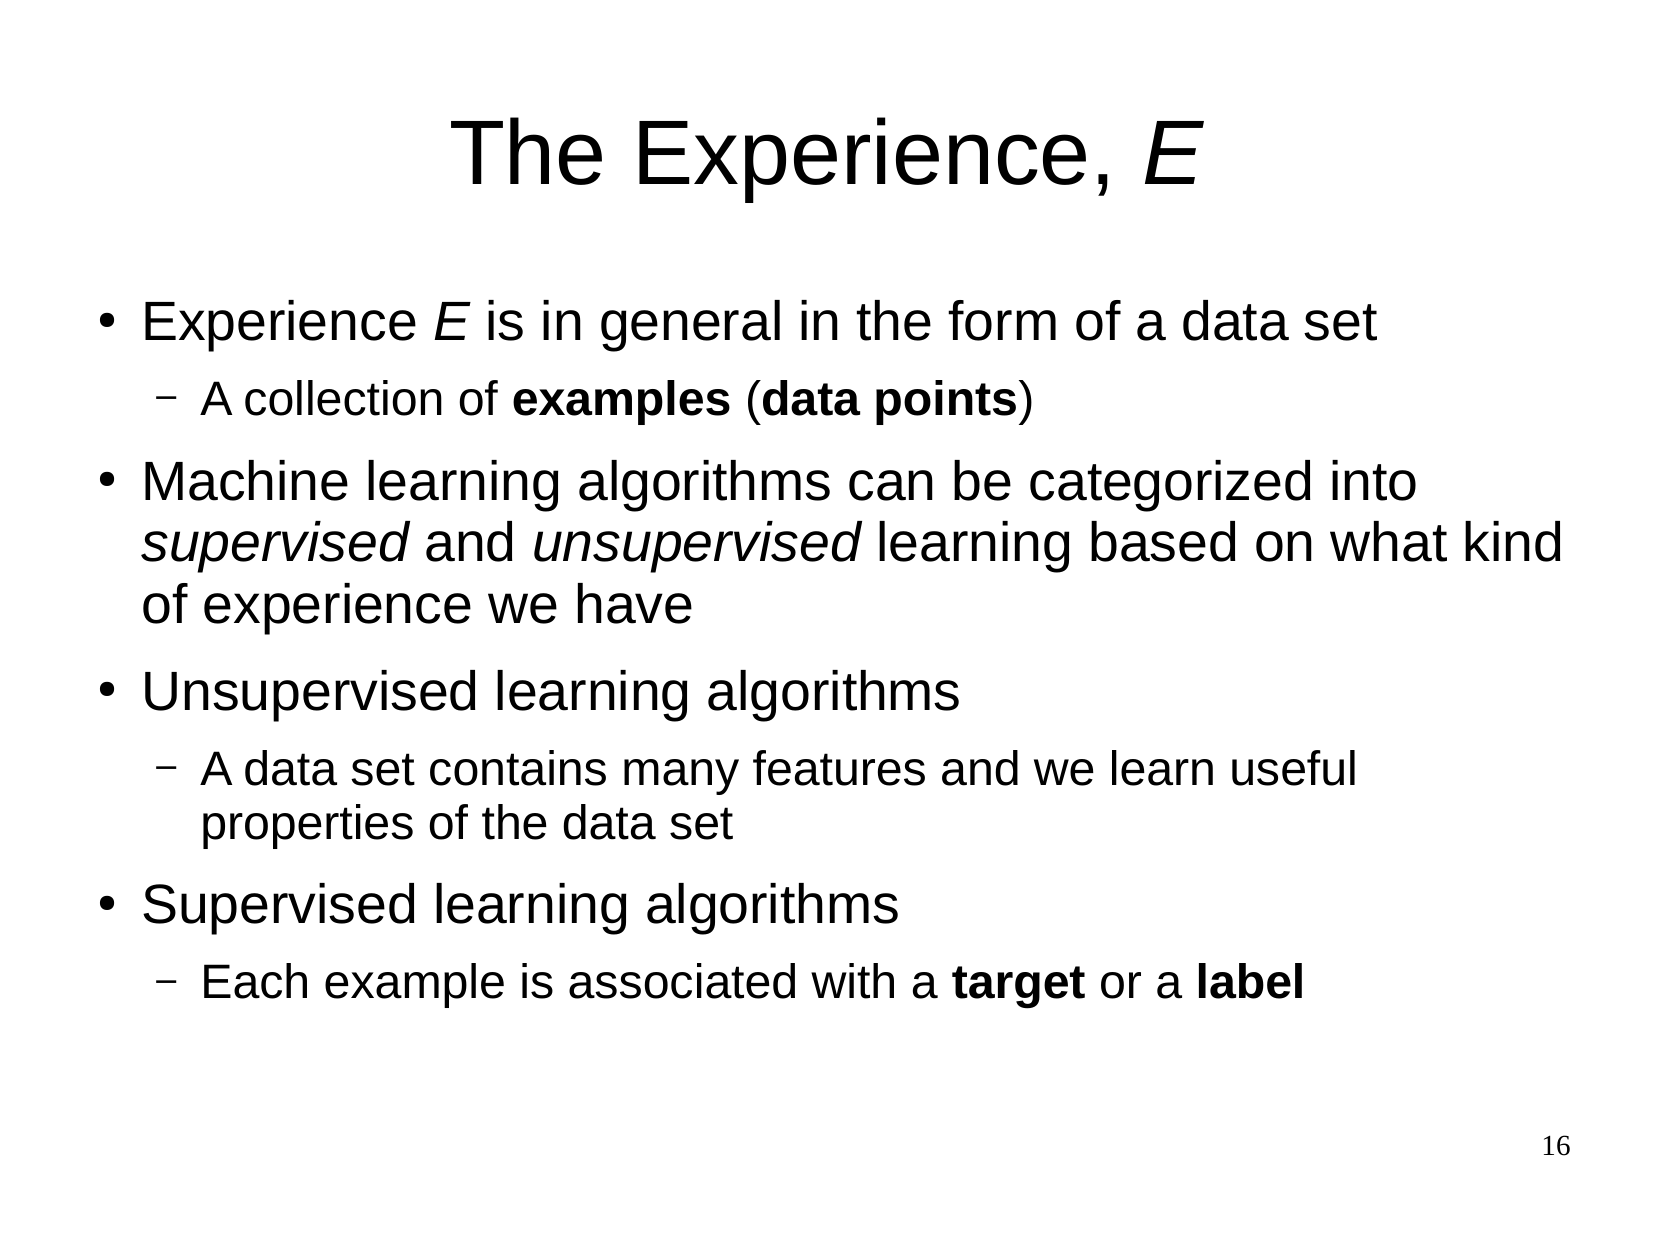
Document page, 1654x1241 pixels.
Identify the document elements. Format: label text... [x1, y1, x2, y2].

title The Experience, E [82, 49, 1571, 257]
list Experience E is in general in the form of a data set A collection of examples (data points) Machine learning algorithms can be categorized into supervised and unsupervised learning based on what kind of experience we have Unsupervised learning algorithms A data set contains many features and we learn useful properties of the data set Supervised learning algorithms Each example is associated with a target or a label [82, 290, 1571, 1010]
